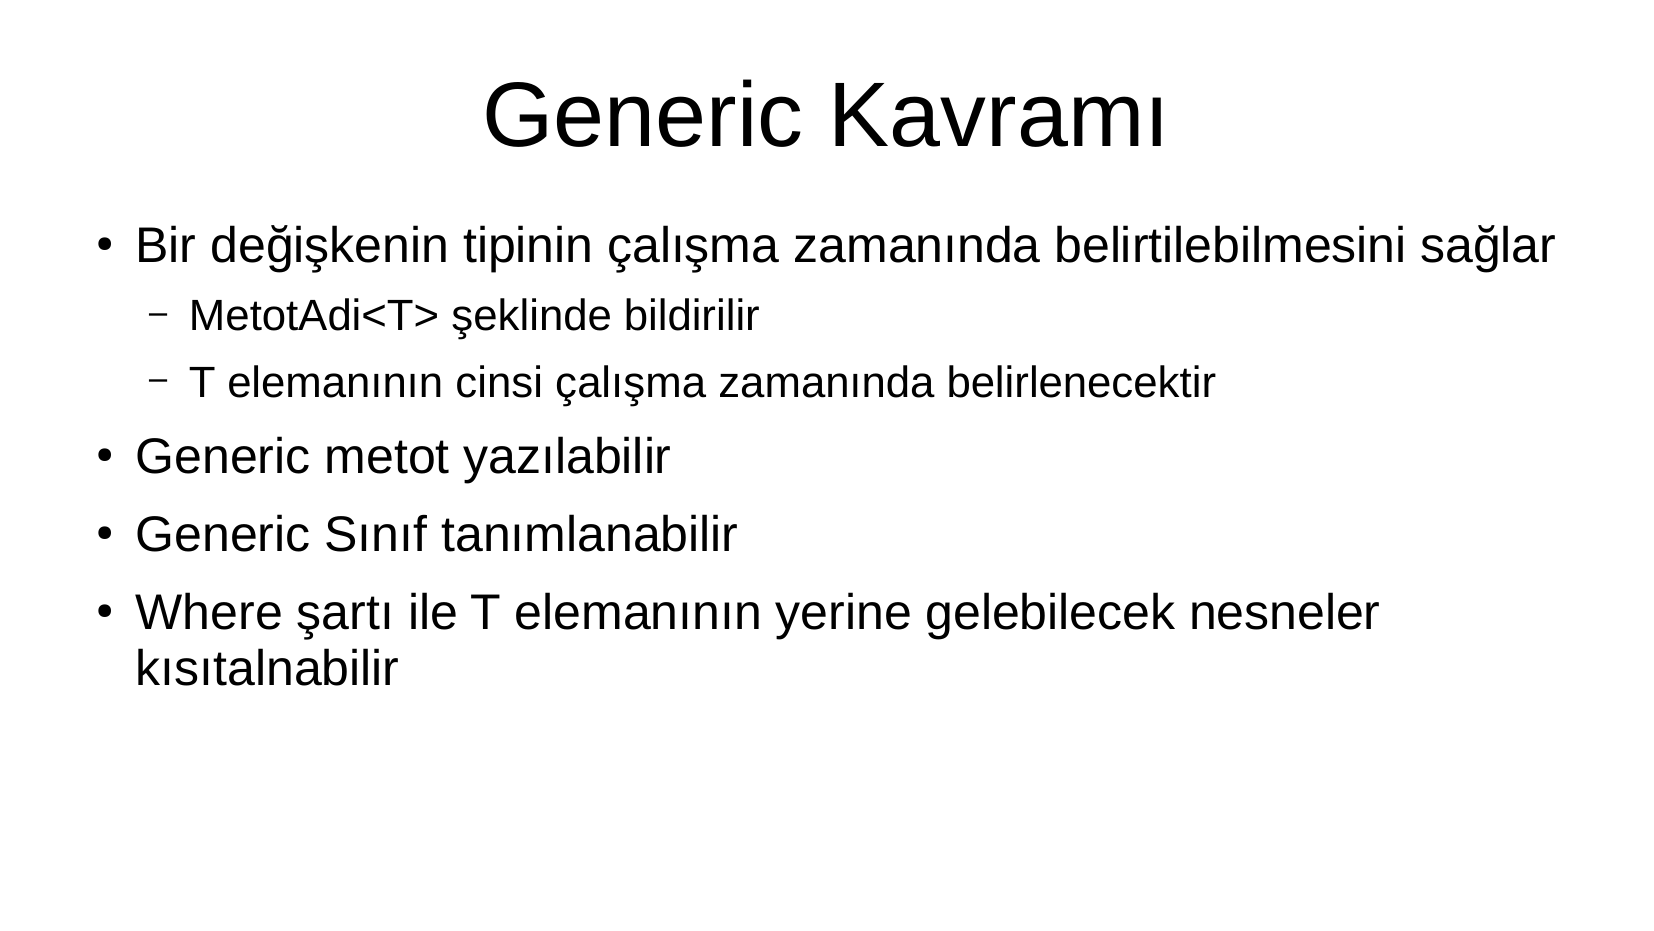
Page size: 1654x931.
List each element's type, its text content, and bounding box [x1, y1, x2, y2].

list Bir değişkenin tipinin çalışma zamanında belirtilebilmesini sağlar MetotAdi<T> şeklinde bildirilir T elemanının cinsi çalışma zamanında belirlenecektir Generic metot yazılabilir Generic Sınıf tanımlanabilir Where şartı ile T elemanının yerine gelebilecek nesneler kısıtalnabilir [82, 217, 1571, 758]
title Generic Kavramı [82, 37, 1571, 193]
